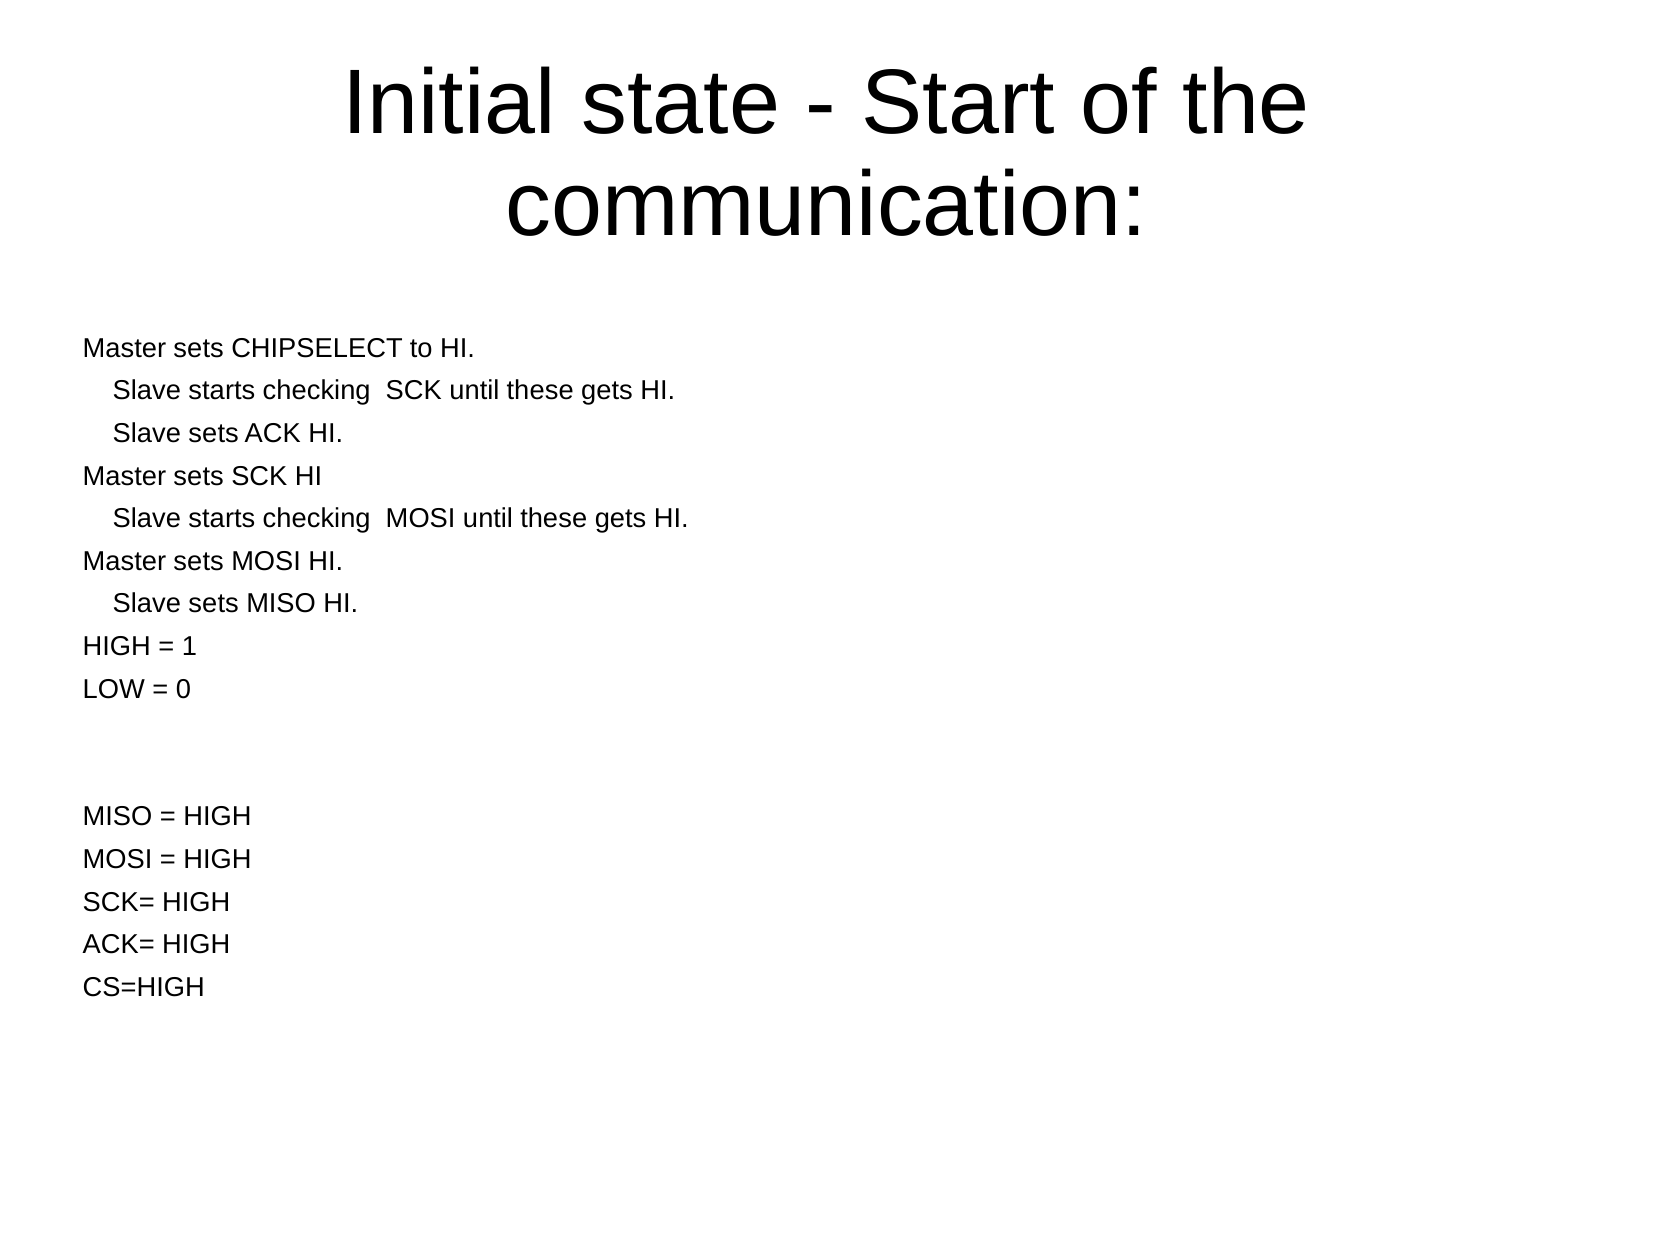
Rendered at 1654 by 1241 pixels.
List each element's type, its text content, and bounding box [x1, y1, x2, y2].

list Master sets CHIPSELECT to HI. Slave starts checking SCK until these gets HI. Slave sets ACK HI. Master sets SCK HI Slave starts checking MOSI until these gets HI. Master sets MOSI HI. Slave sets MISO HI. HIGH = 1 LOW = 0 MISO = HIGH MOSI = HIGH SCK= HIGH ACK= HIGH CS=HIGH [82, 290, 1571, 1010]
title Initial state - Start of the communication: [82, 49, 1571, 257]
